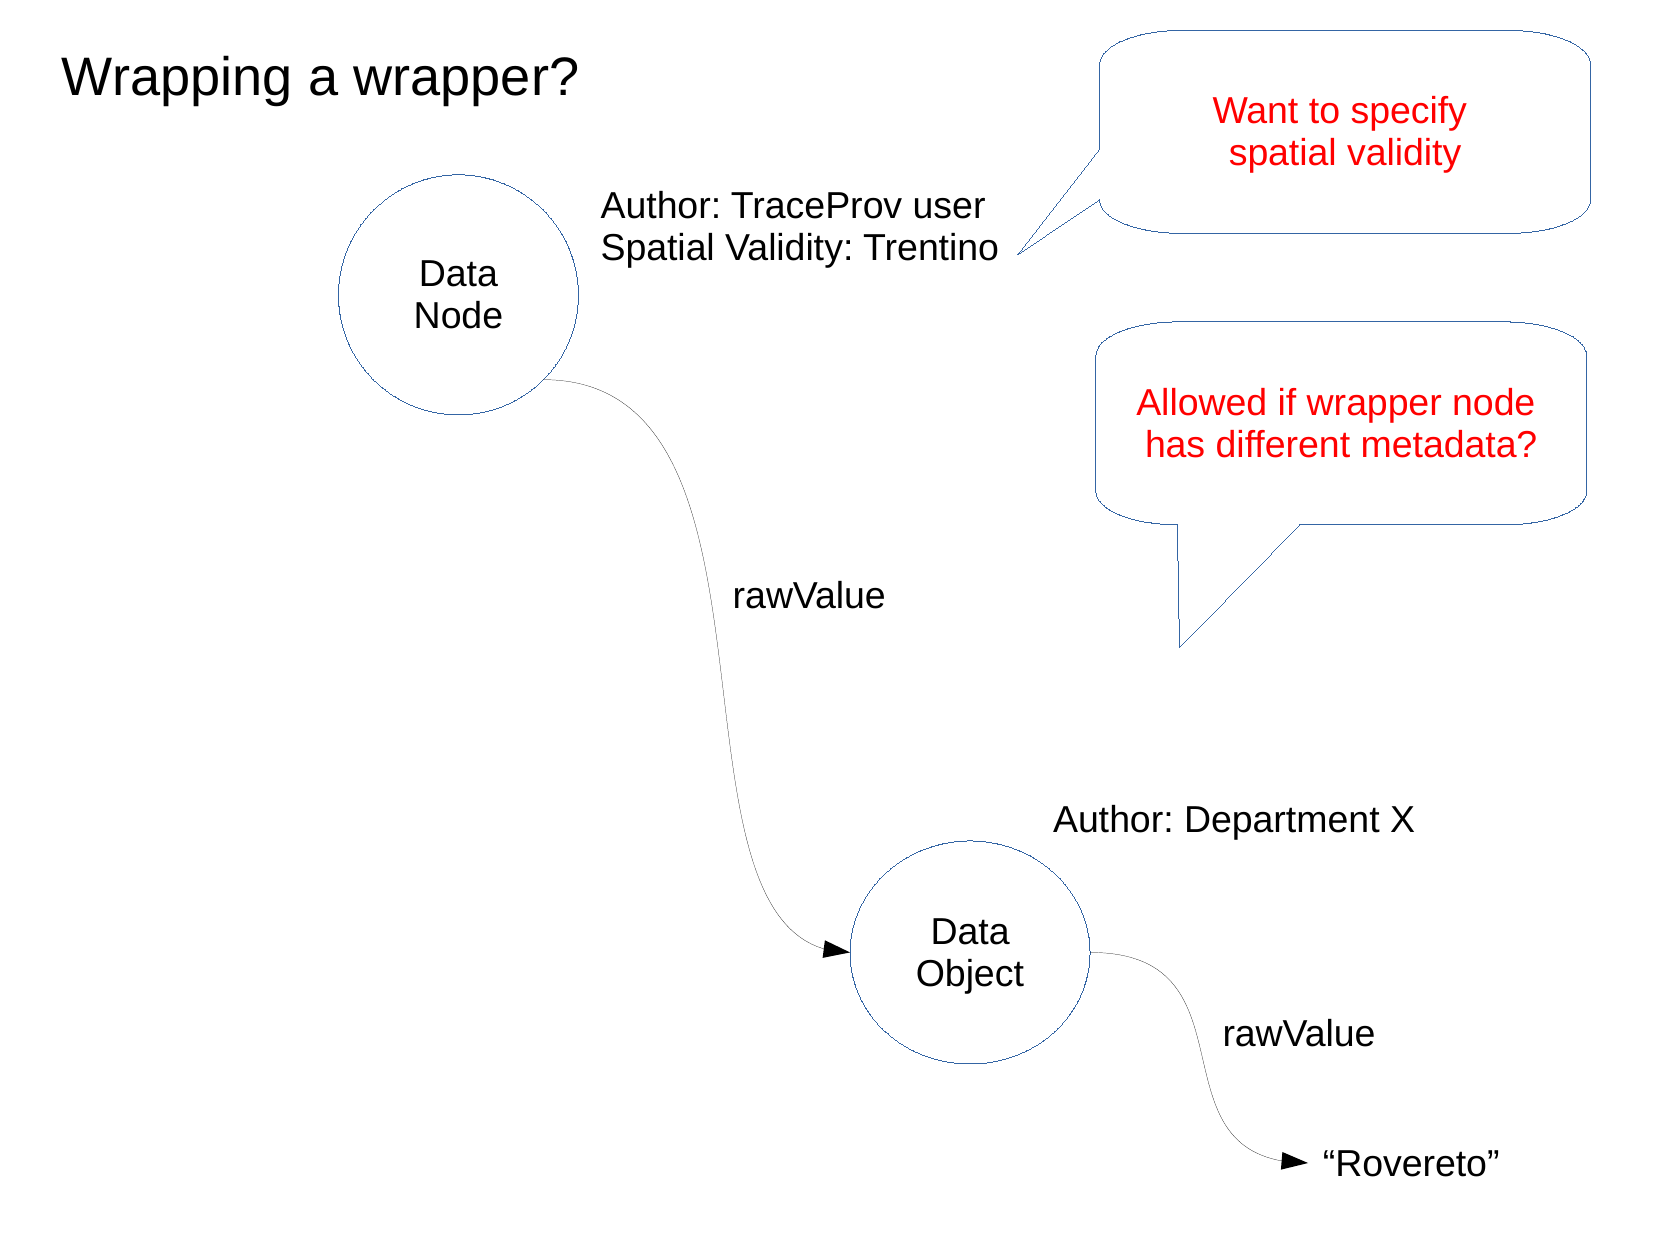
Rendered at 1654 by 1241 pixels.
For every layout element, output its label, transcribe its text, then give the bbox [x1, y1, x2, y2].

text_box “Rovereto” [1308, 1134, 1515, 1192]
text_box Allowed if wrapper node has different metadata? [1095, 321, 1587, 648]
text_box Author: TraceProv user Spatial Validity: Trentino [585, 176, 1015, 276]
text_box Data Object [850, 840, 1091, 1064]
text_box Data Node [338, 174, 579, 415]
text_box rawValue [717, 567, 901, 625]
text_box Author: Department X [1038, 790, 1431, 848]
text_box Wrapping a wrapper? [47, 38, 596, 115]
text_box Want to specify spatial validity [1017, 30, 1591, 255]
text_box rawValue [1207, 1004, 1391, 1062]
